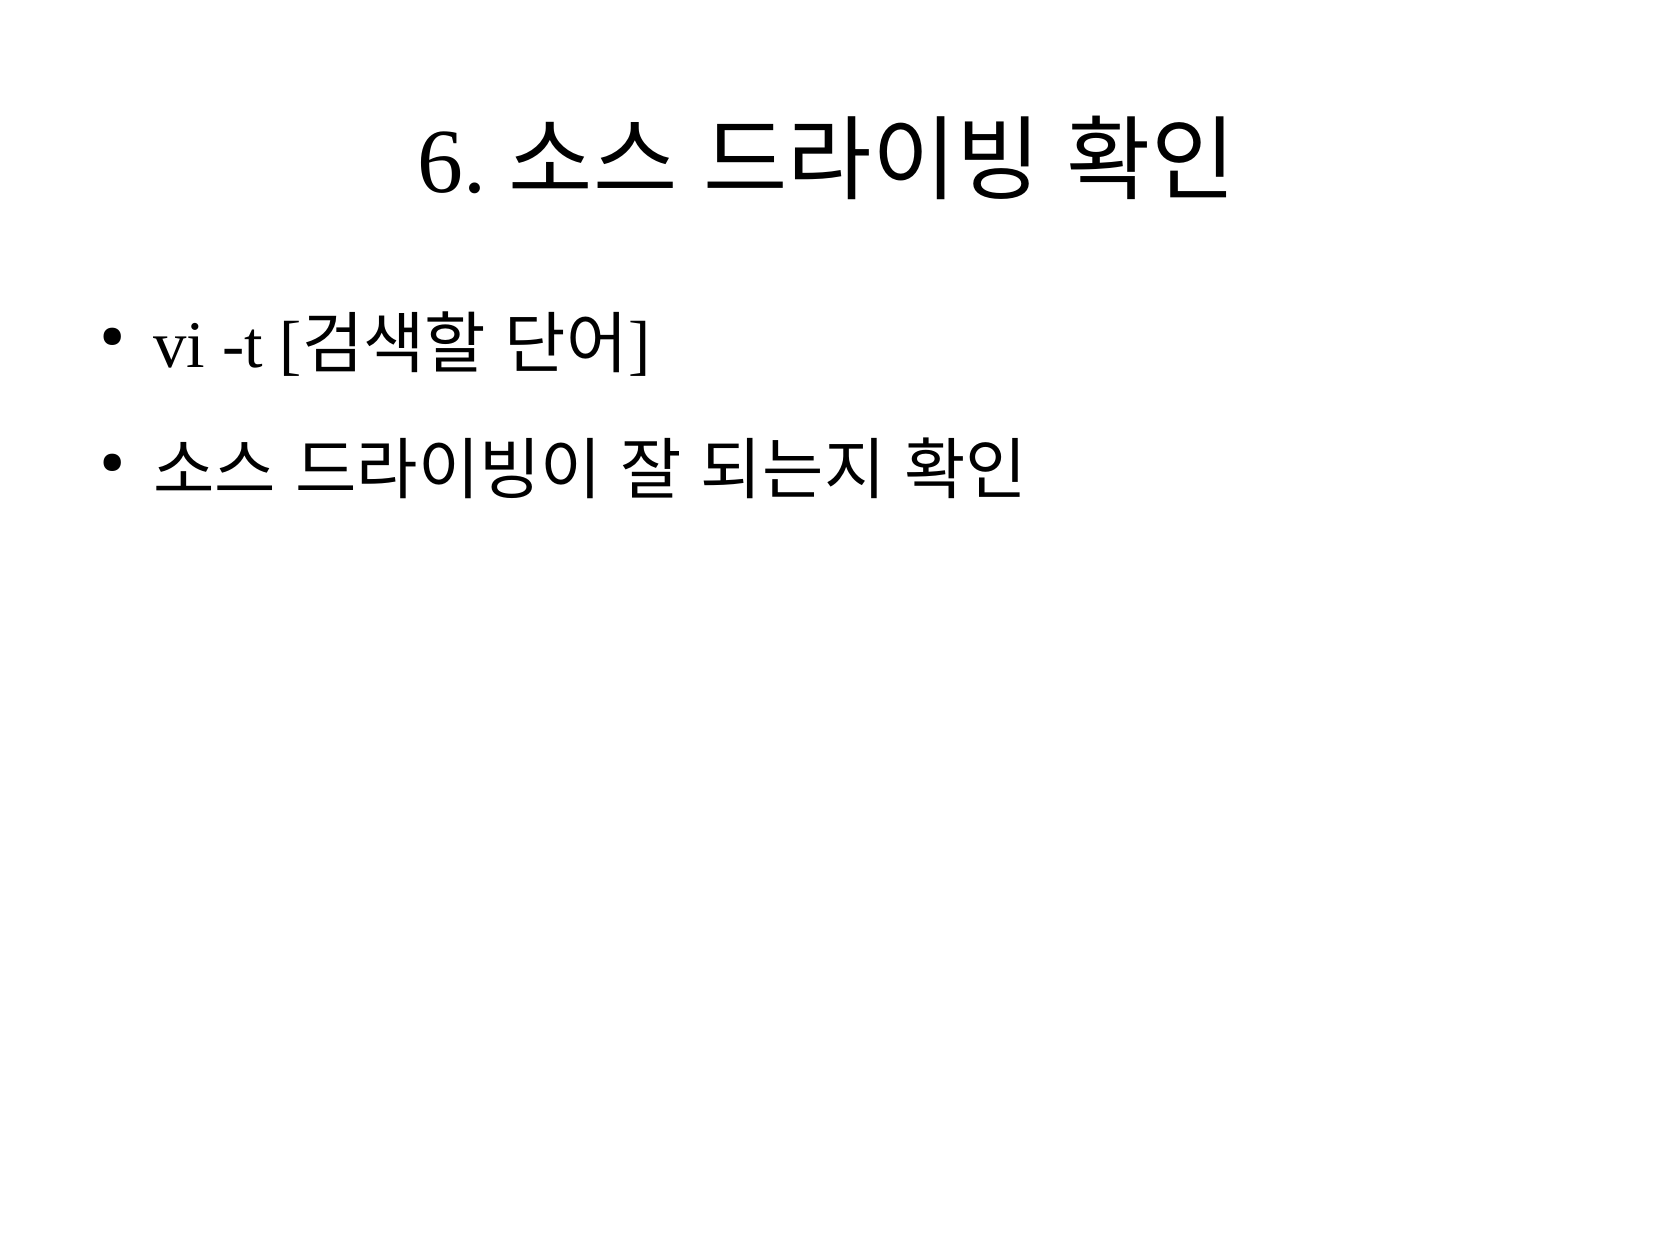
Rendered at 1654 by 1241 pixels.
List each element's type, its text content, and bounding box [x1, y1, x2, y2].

title 6. 소스 드라이빙 확인 [82, 49, 1571, 257]
list vi -t [검색할 단어] 소스 드라이빙이 잘 되는지 확인 [82, 290, 1571, 1010]
